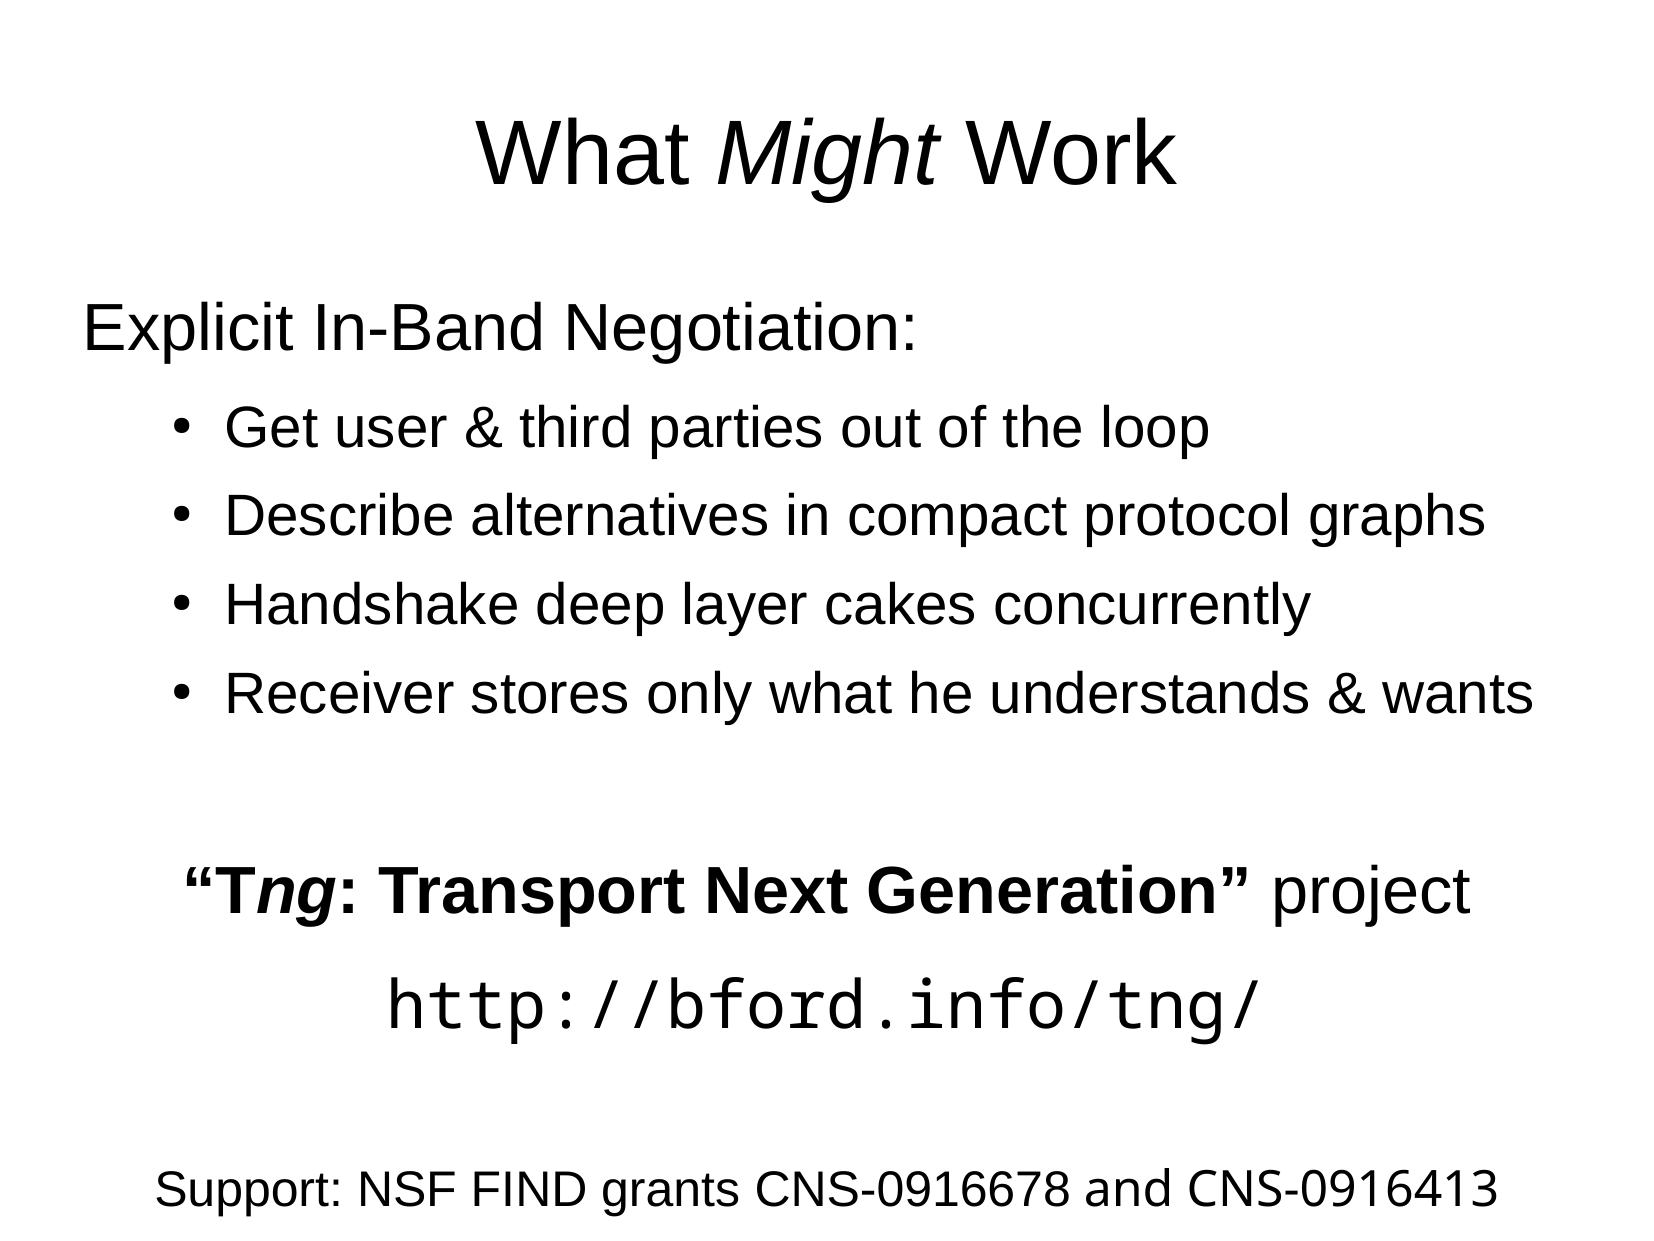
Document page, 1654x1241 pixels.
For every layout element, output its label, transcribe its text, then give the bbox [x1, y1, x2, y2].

list Explicit In-Band Negotiation: Get user & third parties out of the loop Describe alternatives in compact protocol graphs Handshake deep layer cakes concurrently Receiver stores only what he understands & wants “Tng: Transport Next Generation” project http://bford.info/tng/ Support: NSF FIND grants CNS-0916678 and CNS-0916413 [82, 290, 1571, 1184]
title What Might Work [82, 56, 1571, 250]
